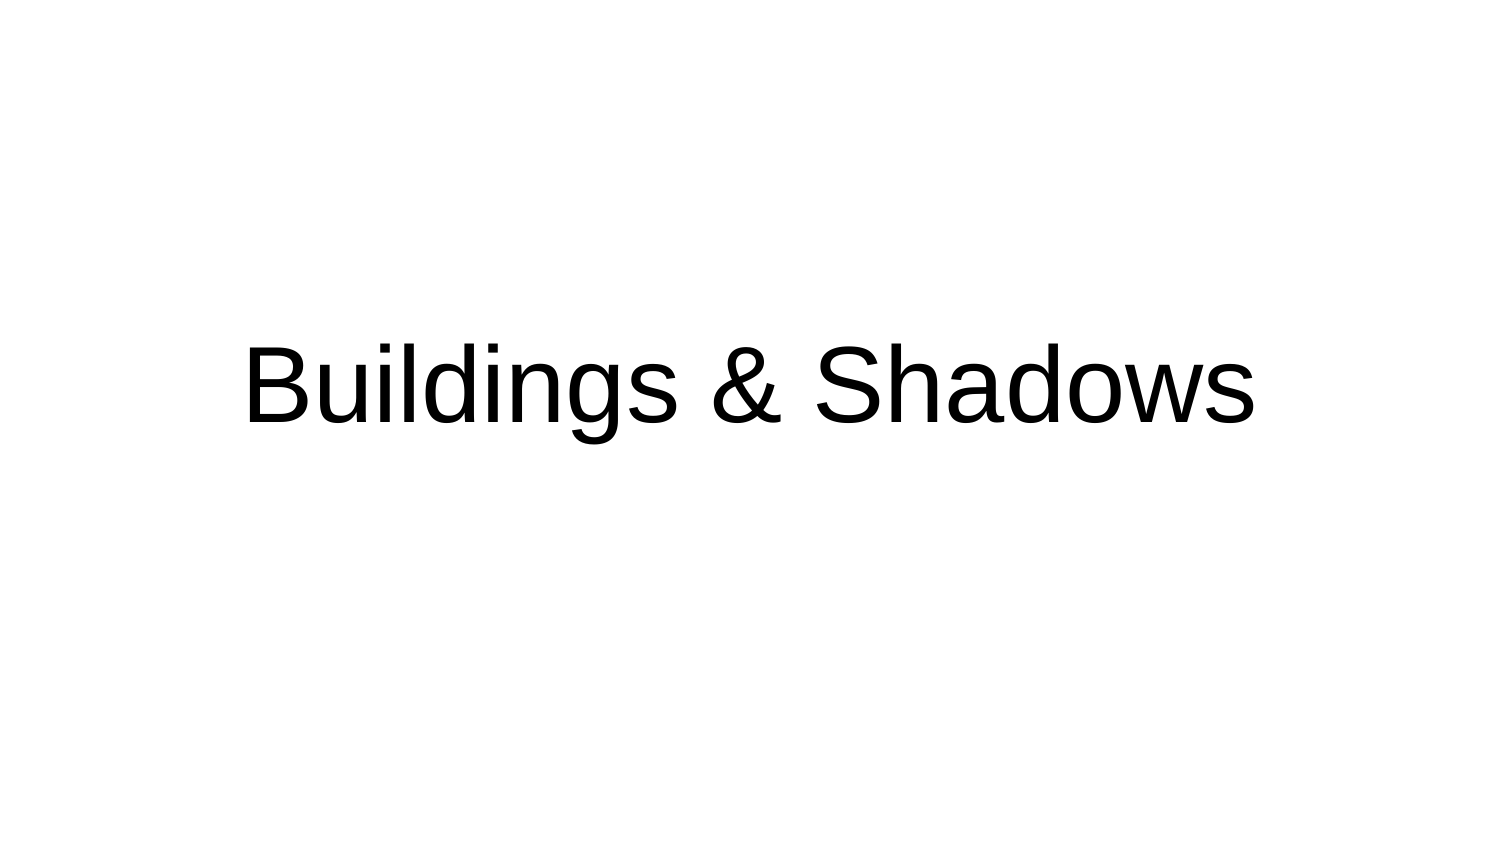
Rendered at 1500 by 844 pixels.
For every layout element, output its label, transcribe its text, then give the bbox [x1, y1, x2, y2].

title Buildings & Shadows [51, 122, 1449, 459]
